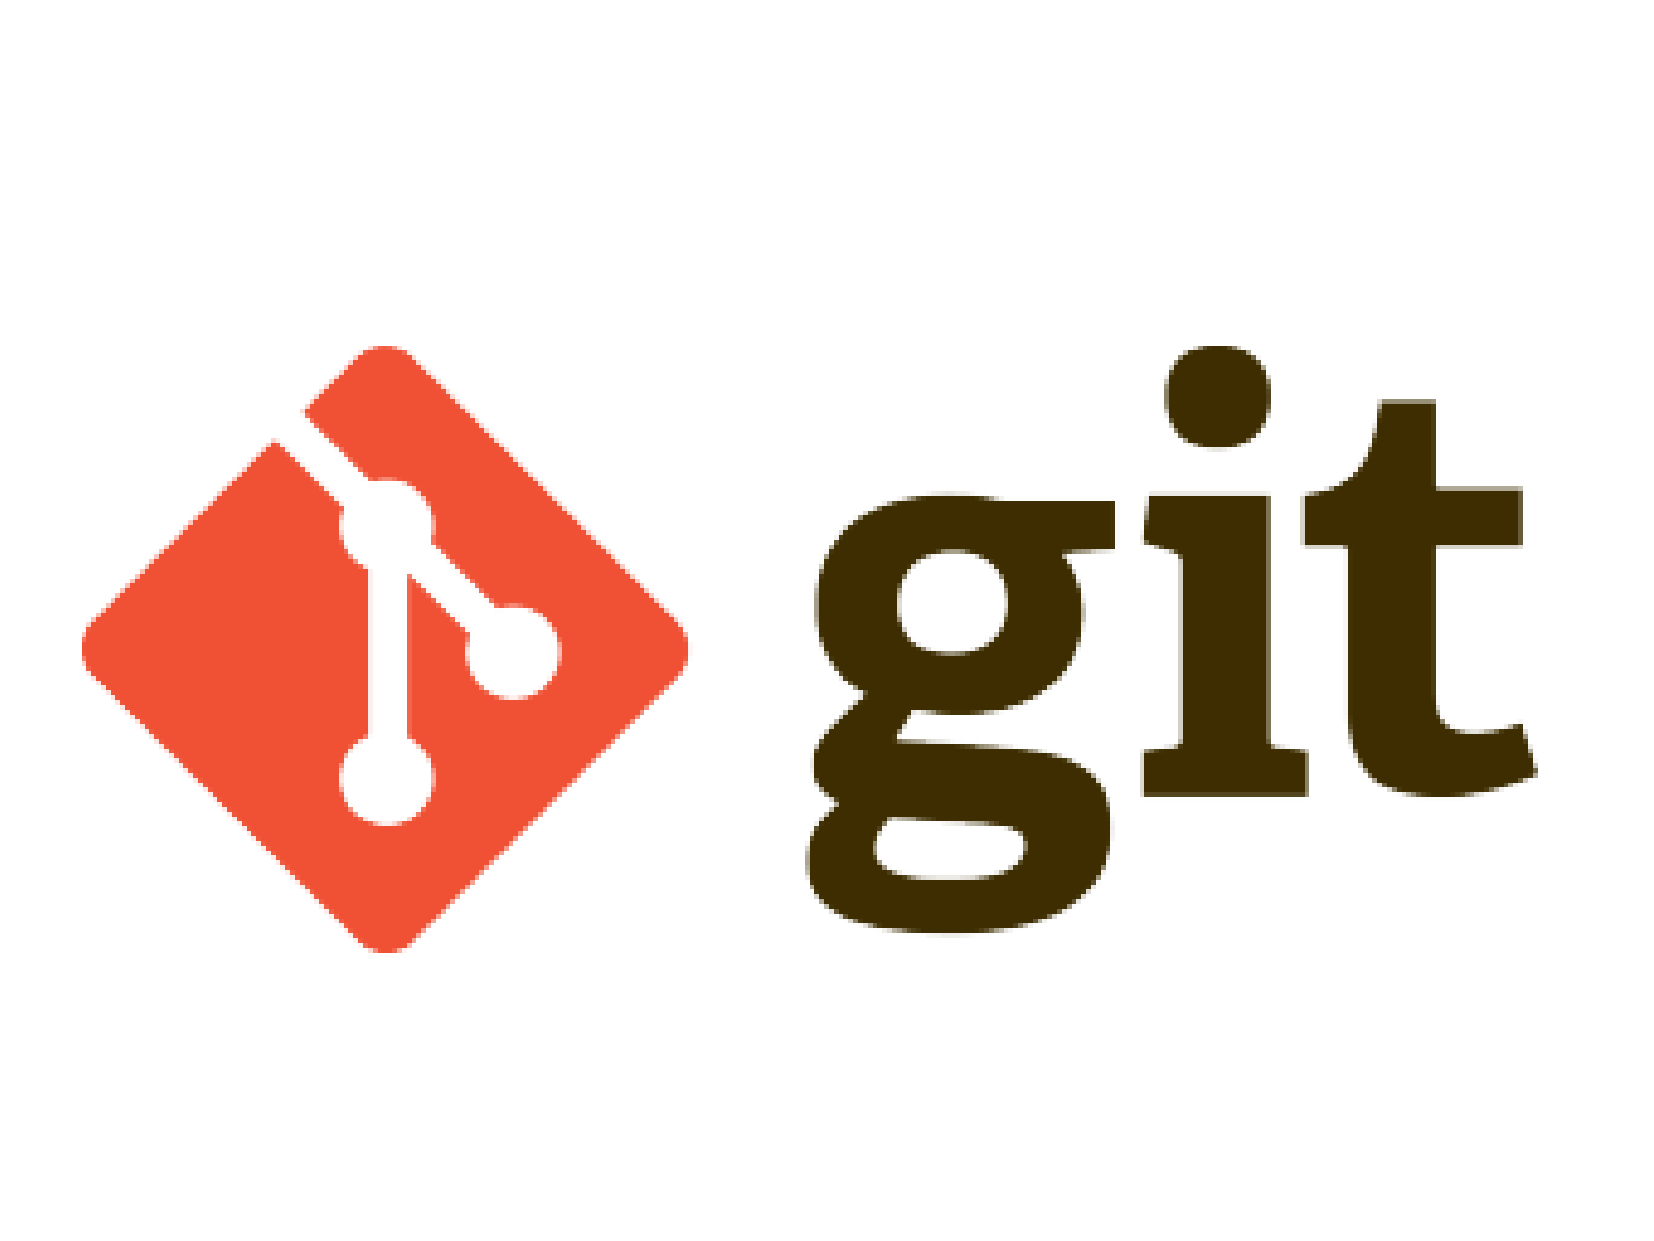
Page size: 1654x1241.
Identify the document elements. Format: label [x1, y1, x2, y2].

picture [82, 346, 1538, 953]
